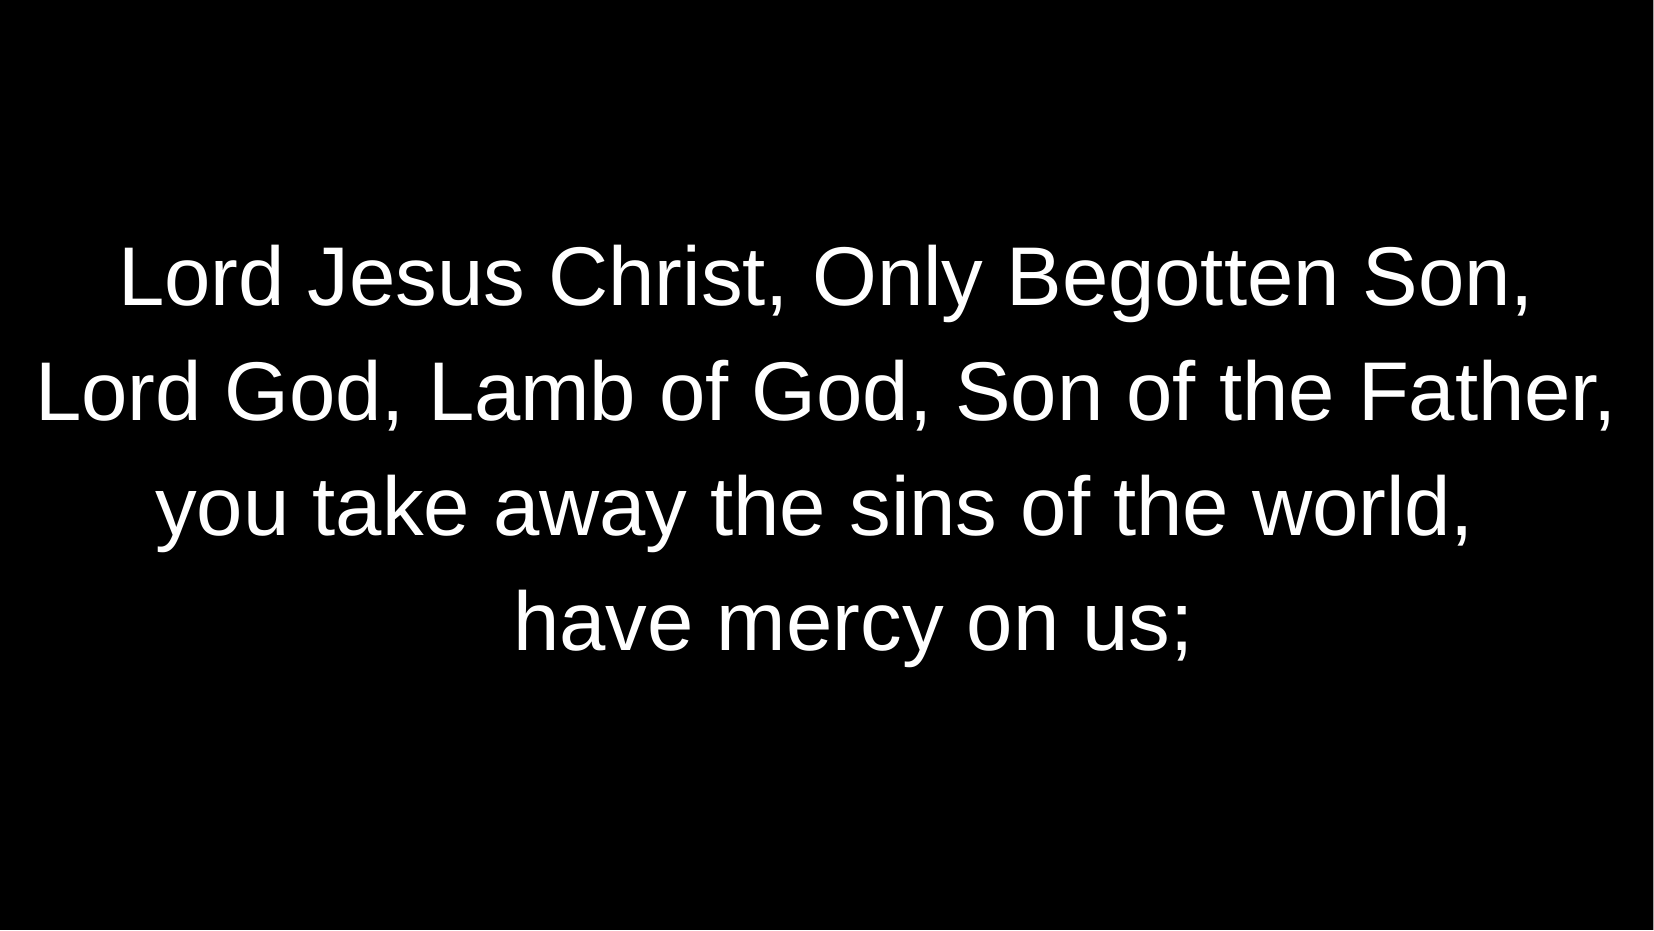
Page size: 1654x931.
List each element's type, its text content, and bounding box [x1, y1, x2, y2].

list Lord Jesus Christ, Only Begotten Son, Lord God, Lamb of God, Son of the Father, you take away the sins of the world, have mercy on us; [0, 230, 1654, 922]
